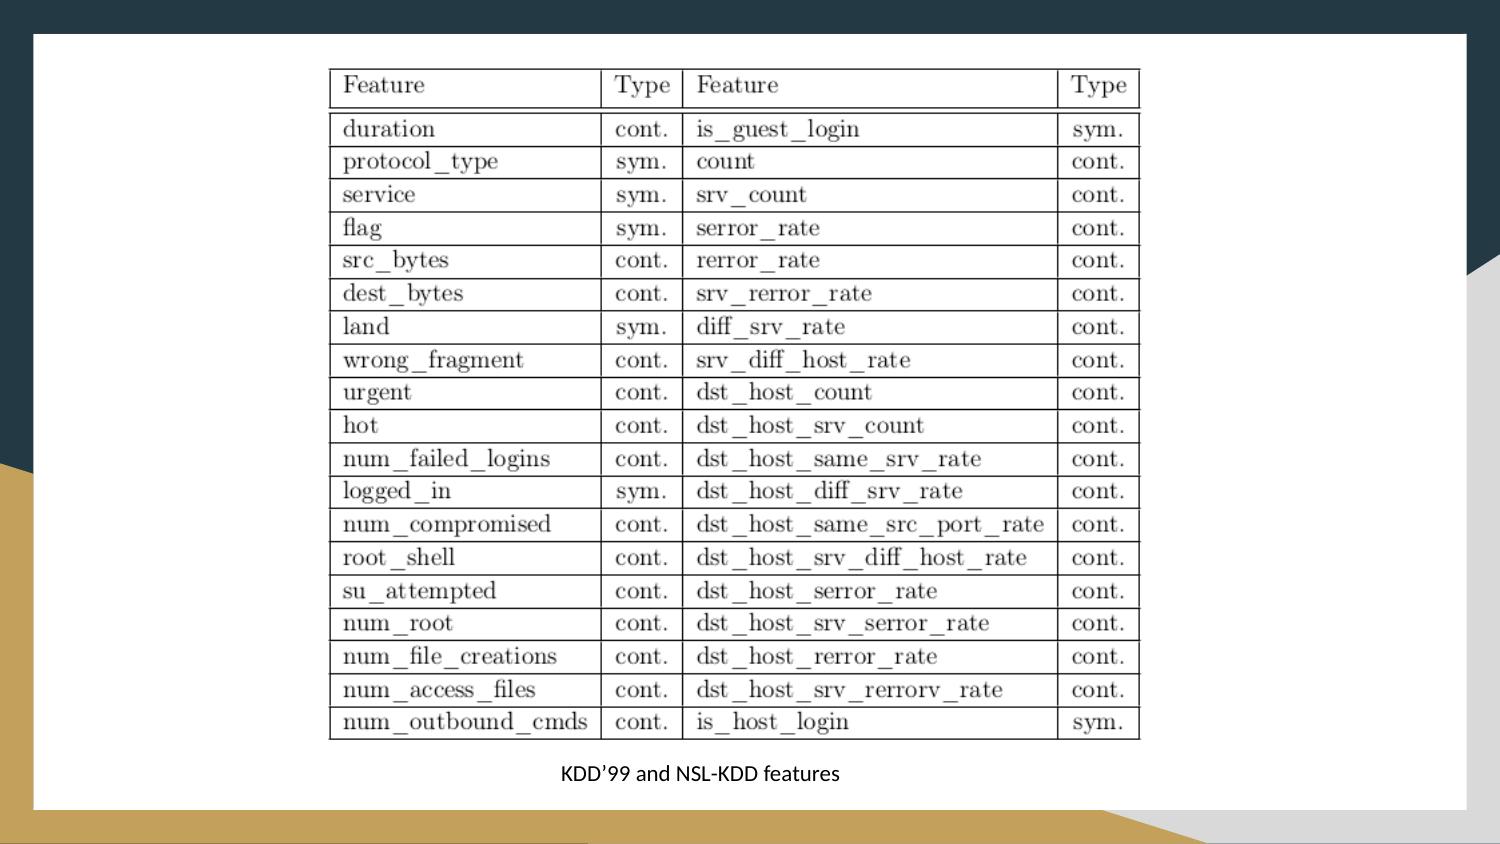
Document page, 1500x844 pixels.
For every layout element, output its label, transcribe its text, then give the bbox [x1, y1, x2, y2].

picture [327, 66, 1144, 744]
text_box KDD’99 and NSL-KDD features [359, 743, 1043, 781]
